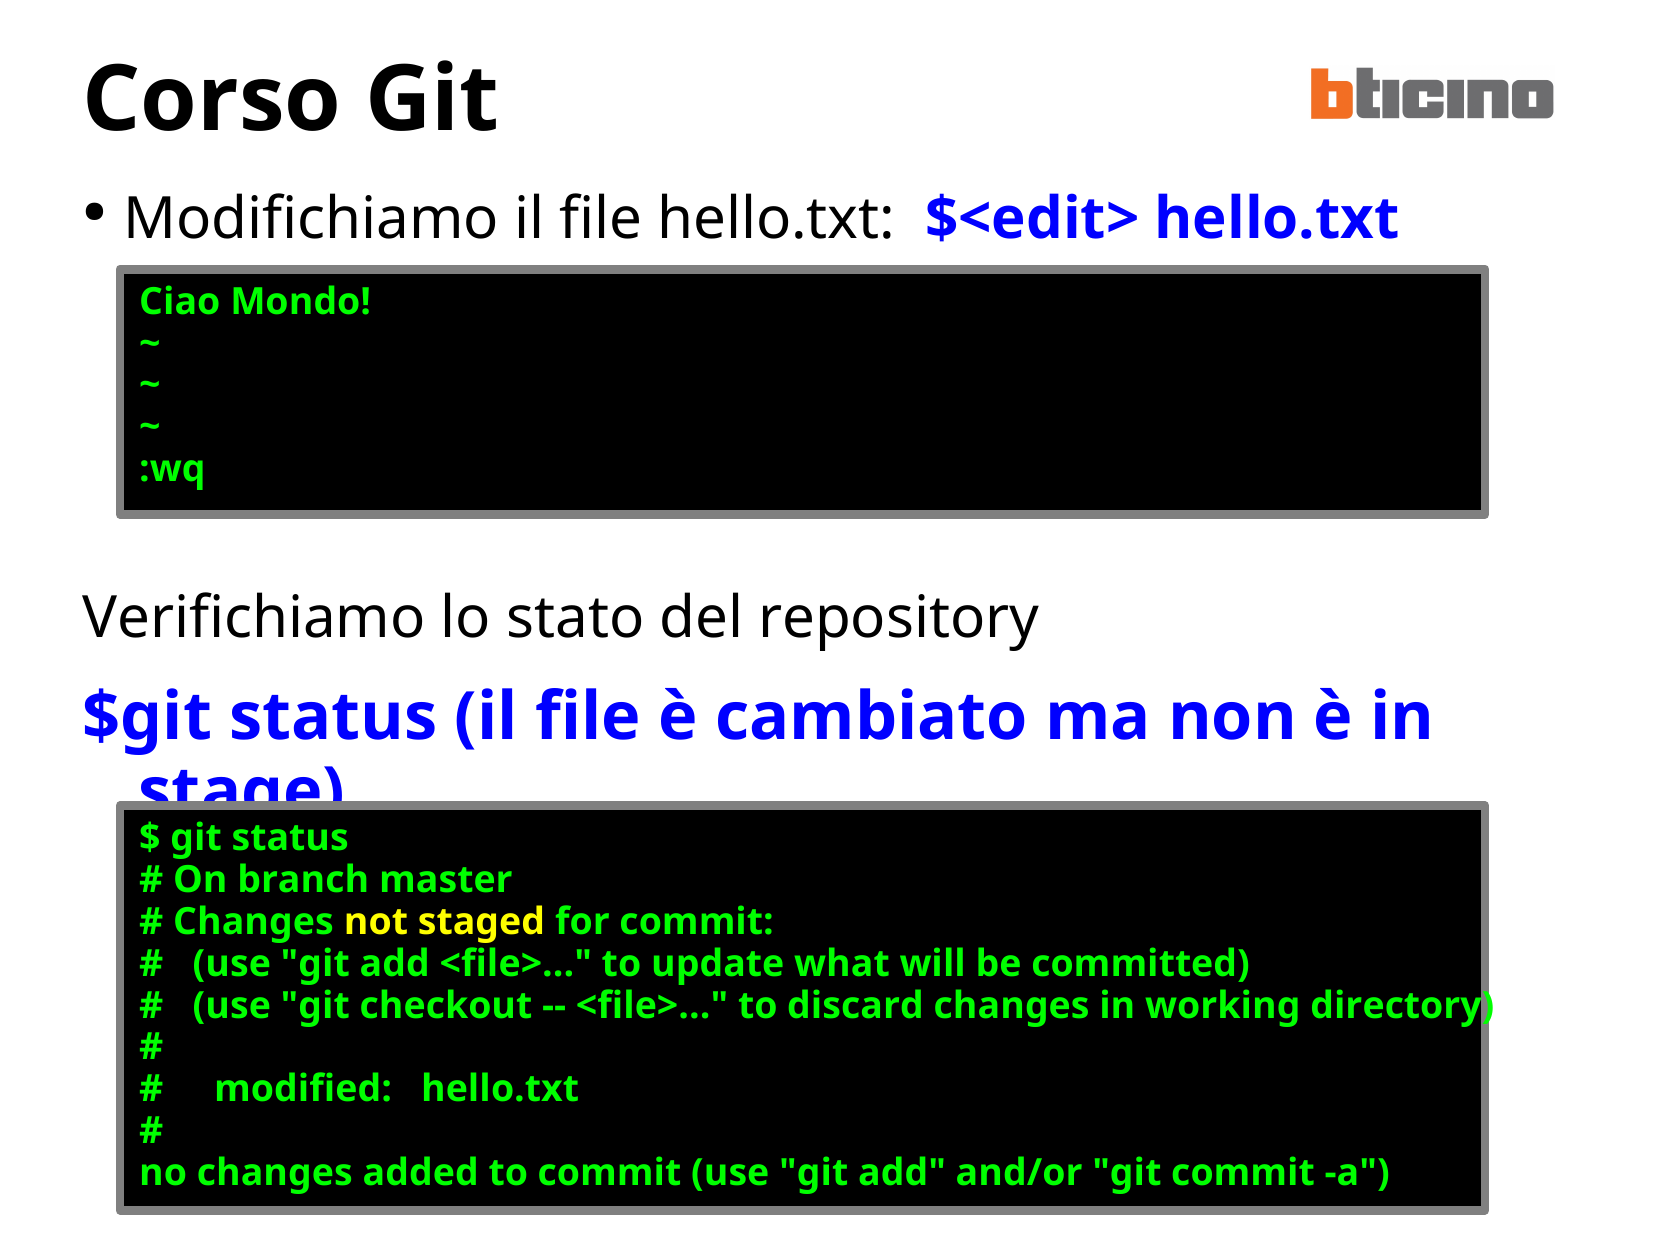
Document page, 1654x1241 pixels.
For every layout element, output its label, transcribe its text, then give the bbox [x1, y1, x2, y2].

list Modifichiamo il file hello.txt: $<edit> hello.txt Verifichiamo lo stato del repository $git status (il file è cambiato ma non è in stage) [82, 174, 1561, 1211]
text_box Ciao Mondo! ~ ~ ~ :wq [120, 269, 1486, 515]
text_box $ git status # On branch master # Changes not staged for commit: # (use "git add <file>..." to update what will be committed) # (use "git checkout -- <file>..." to discard changes in working directory) # # modified: hello.txt # no changes added to commit (use "git add" and/or "git commit -a") [120, 805, 1486, 1211]
title Corso Git [82, 48, 1570, 151]
